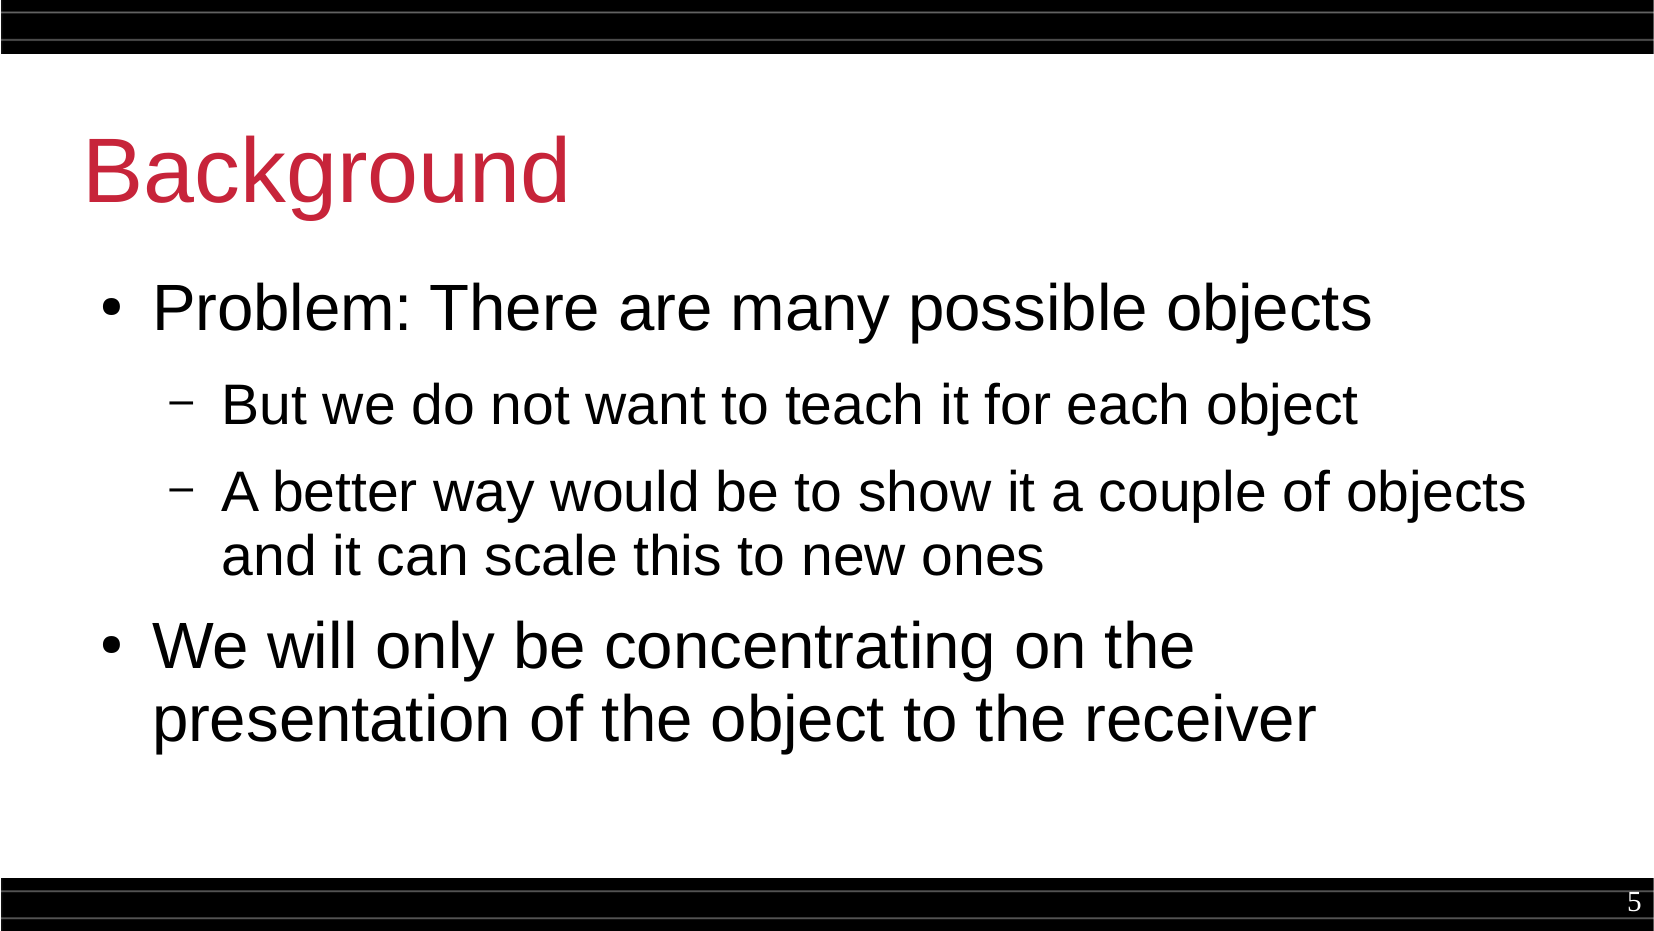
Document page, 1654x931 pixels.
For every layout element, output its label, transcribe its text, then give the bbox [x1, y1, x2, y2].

picture [1, 0, 1654, 54]
list Problem: There are many possible objects But we do not want to teach it for each object A better way would be to show it a couple of objects and it can scale this to new ones We will only be concentrating on the presentation of the object to the receiver [82, 271, 1571, 758]
picture [1, 878, 1654, 931]
title Background [82, 92, 1571, 249]
